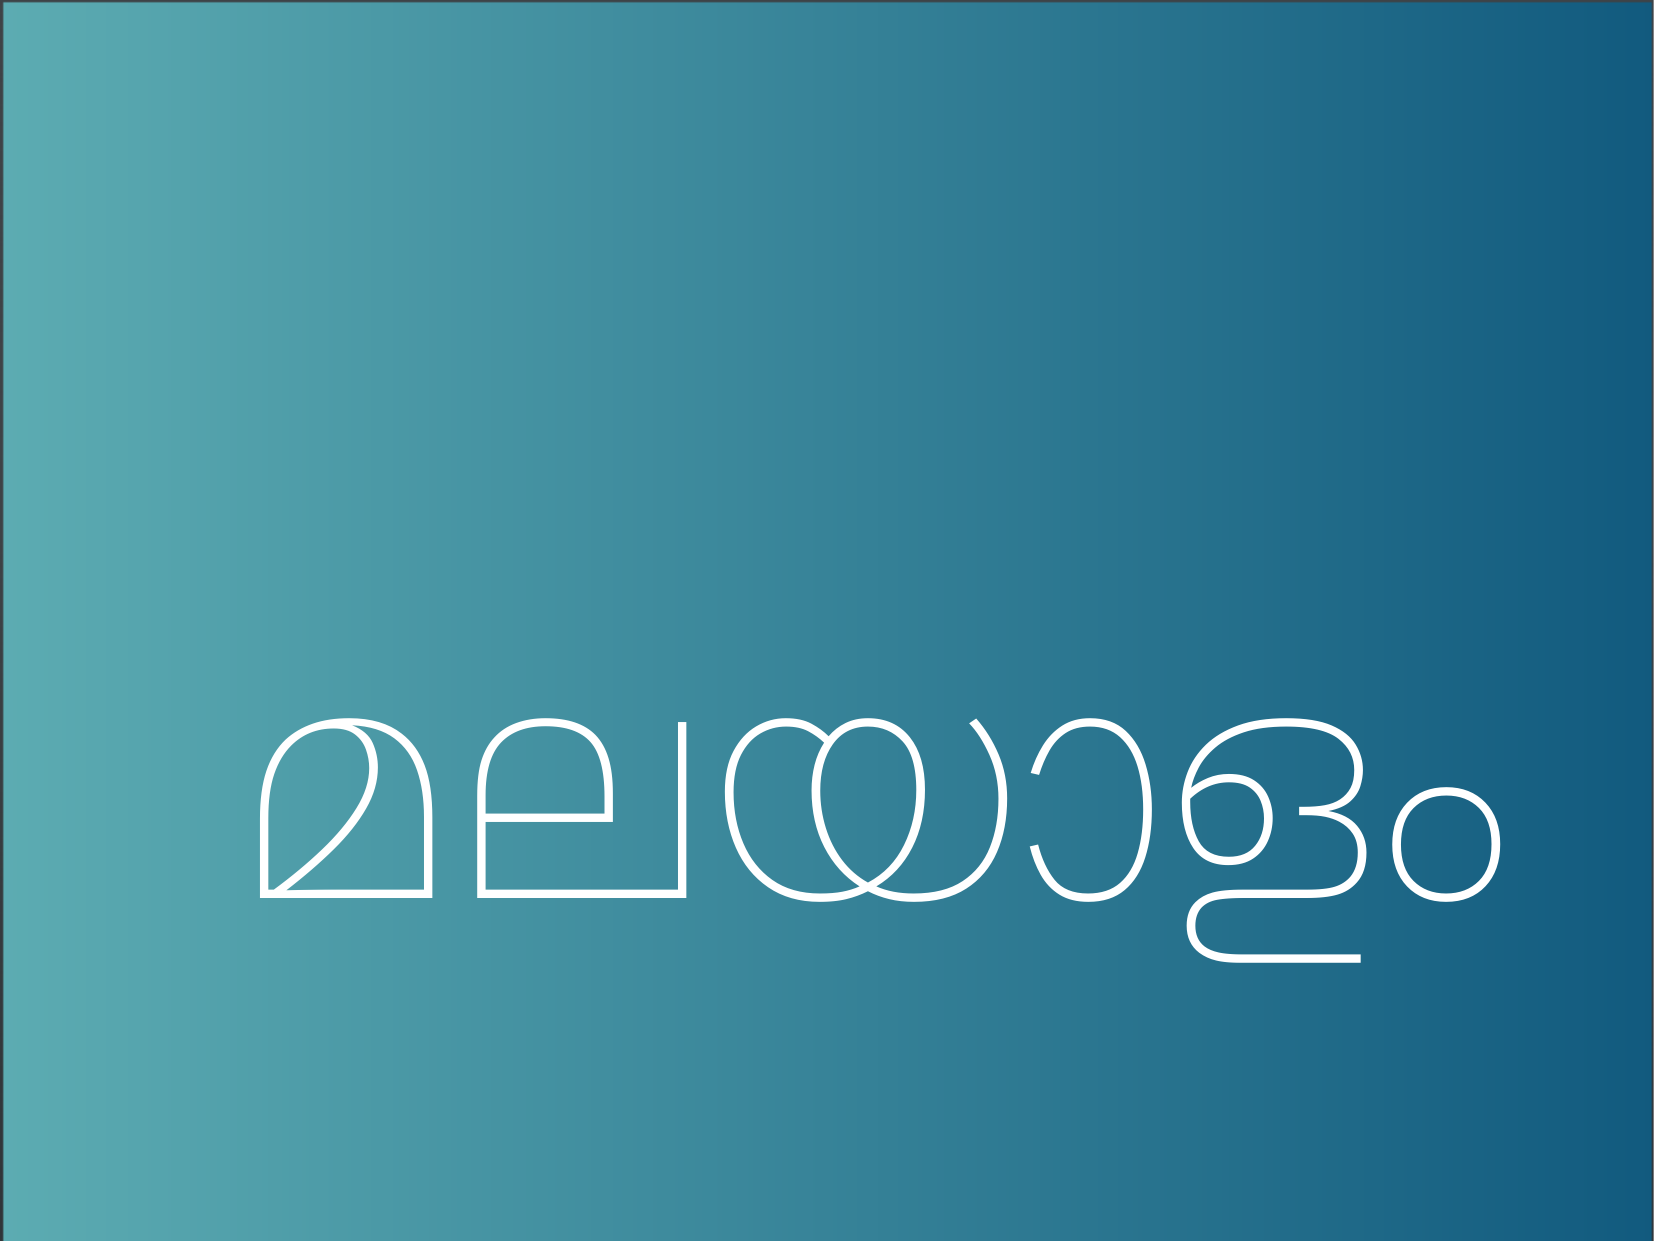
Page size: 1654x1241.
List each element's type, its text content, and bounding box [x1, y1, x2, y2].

picture [0, 0, 1654, 1241]
subtitle മലയാളം [82, 414, 1571, 827]
